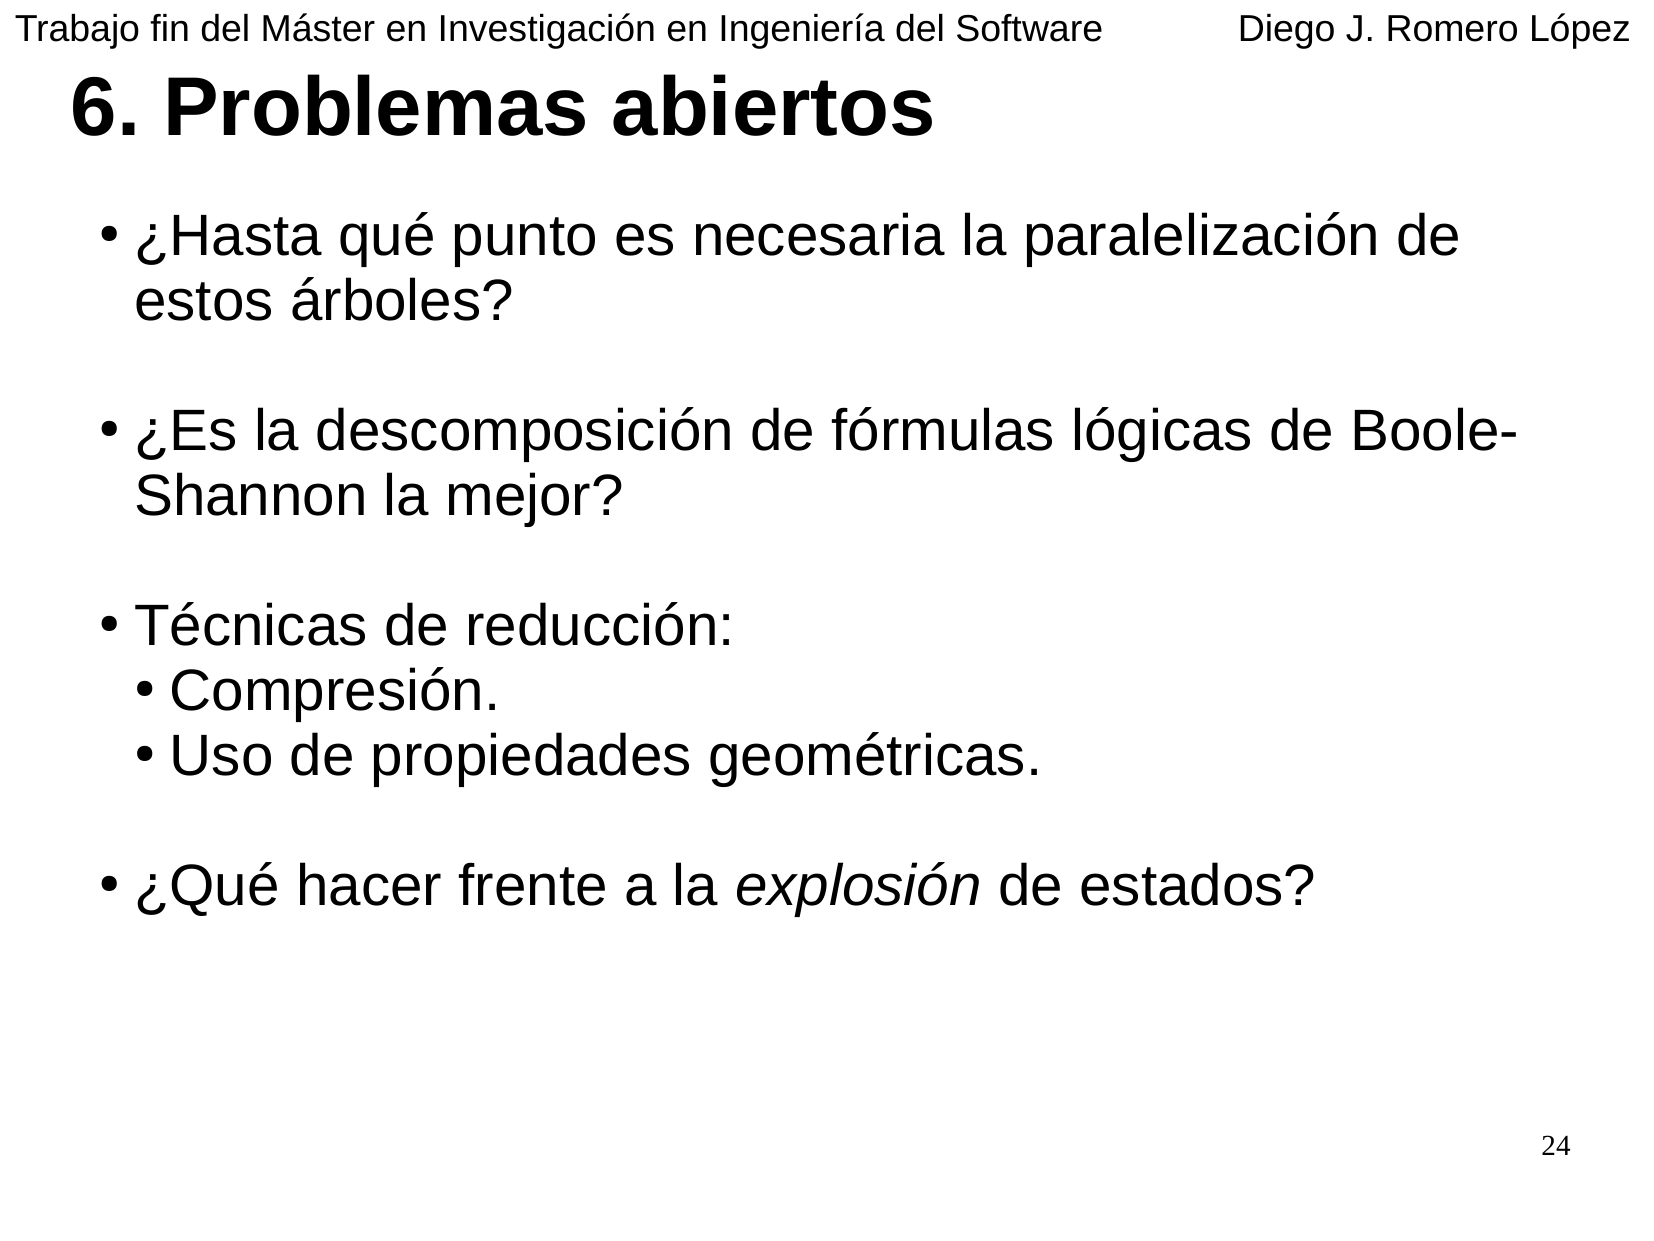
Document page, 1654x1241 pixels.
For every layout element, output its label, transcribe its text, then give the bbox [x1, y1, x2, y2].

text_box ¿Hasta qué punto es necesaria la paralelización de estos árboles? ¿Es la descomposición de fórmulas lógicas de Boole-Shannon la mejor? Técnicas de reducción: Compresión. Uso de propiedades geométricas. ¿Qué hacer frente a la explosión de estados? [84, 194, 1583, 854]
text_box 6. Problemas abiertos [70, 60, 1607, 154]
